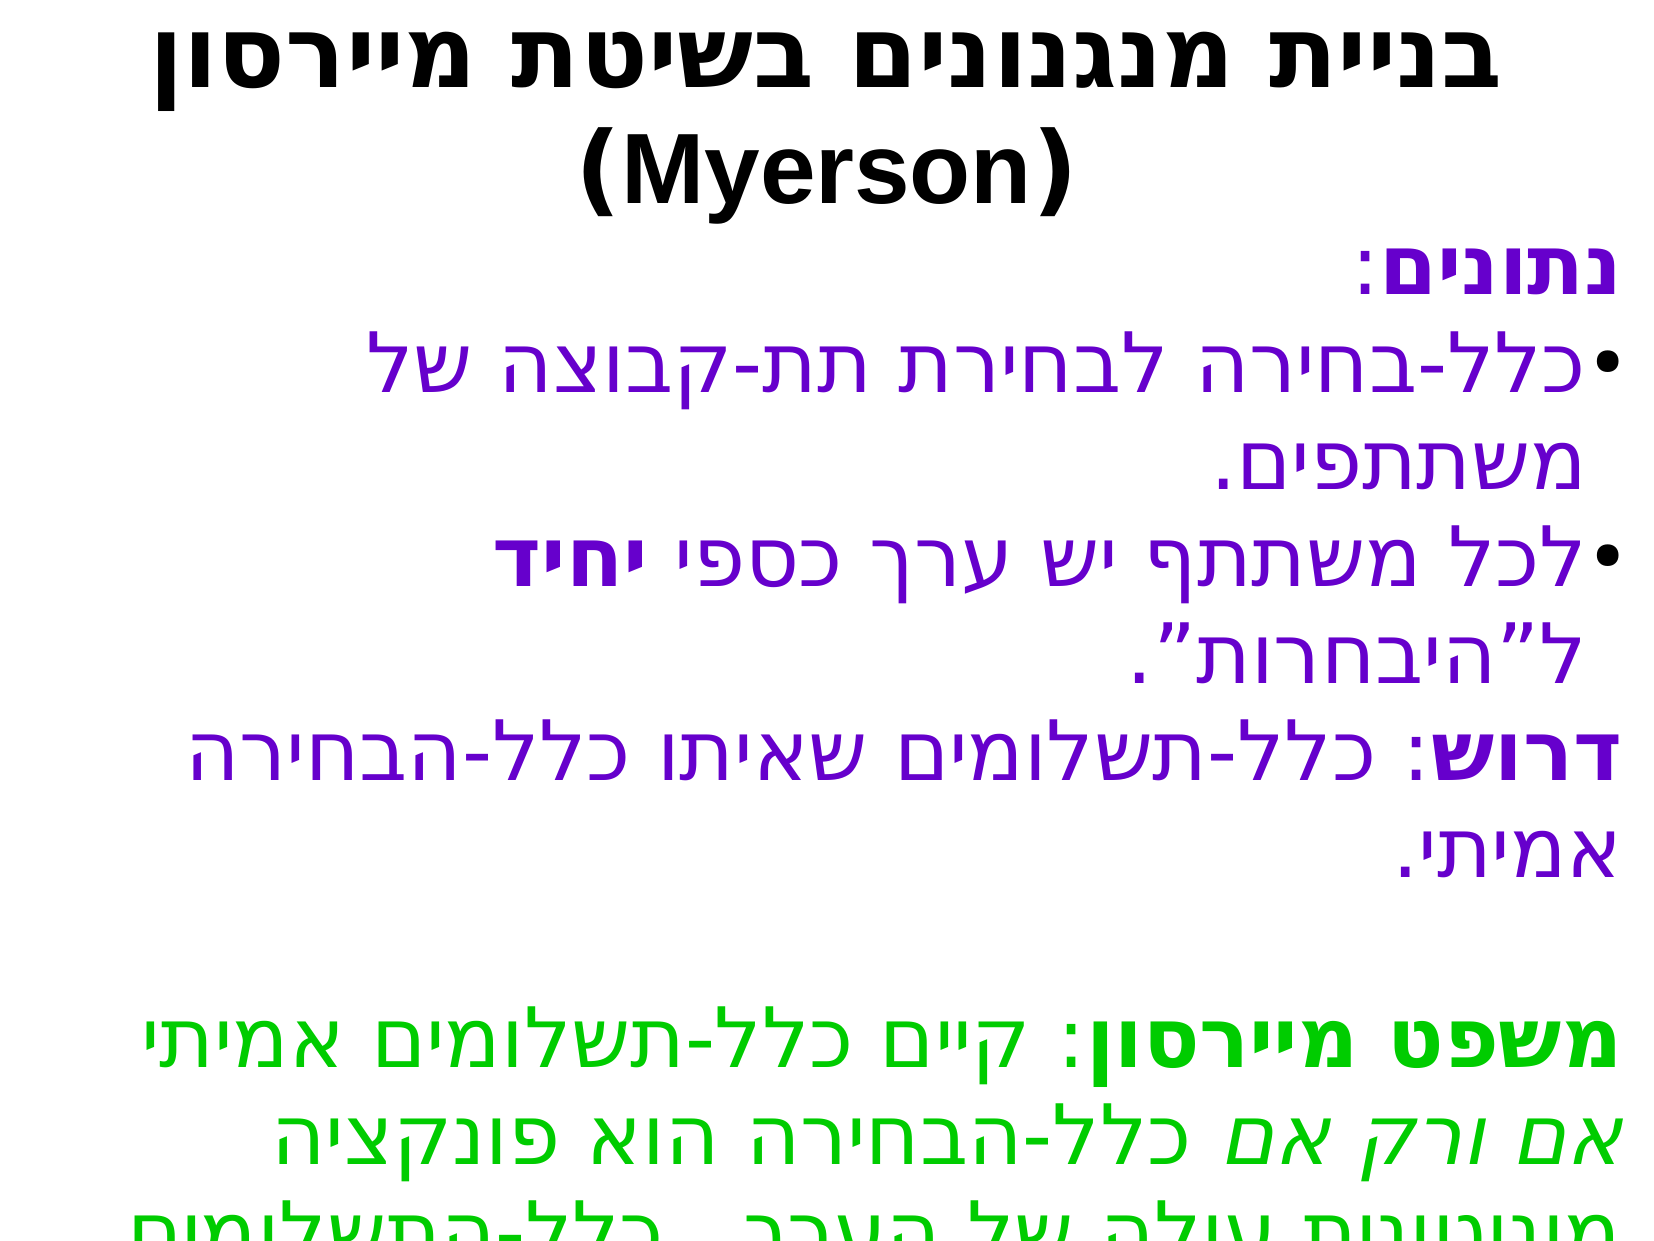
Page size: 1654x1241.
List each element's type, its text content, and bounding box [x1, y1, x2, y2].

title בניית מנגנונים בשיטת מיירסון (Myerson) [0, 0, 1654, 225]
text_box נתונים: כלל-בחירה לבחירת תת-קבוצה של משתתפים. לכל משתתף יש ערך כספי יחיד ל”היבחרות”. דרוש: כלל-תשלומים שאיתו כלל-הבחירה אמיתי. משפט מיירסון: קיים כלל-תשלומים אמיתי אם ורק אם כלל-הבחירה הוא פונקציה מונוטונית עולה של הערך. כלל-התשלומים הזה הוא יחיד. [17, 210, 1638, 961]
